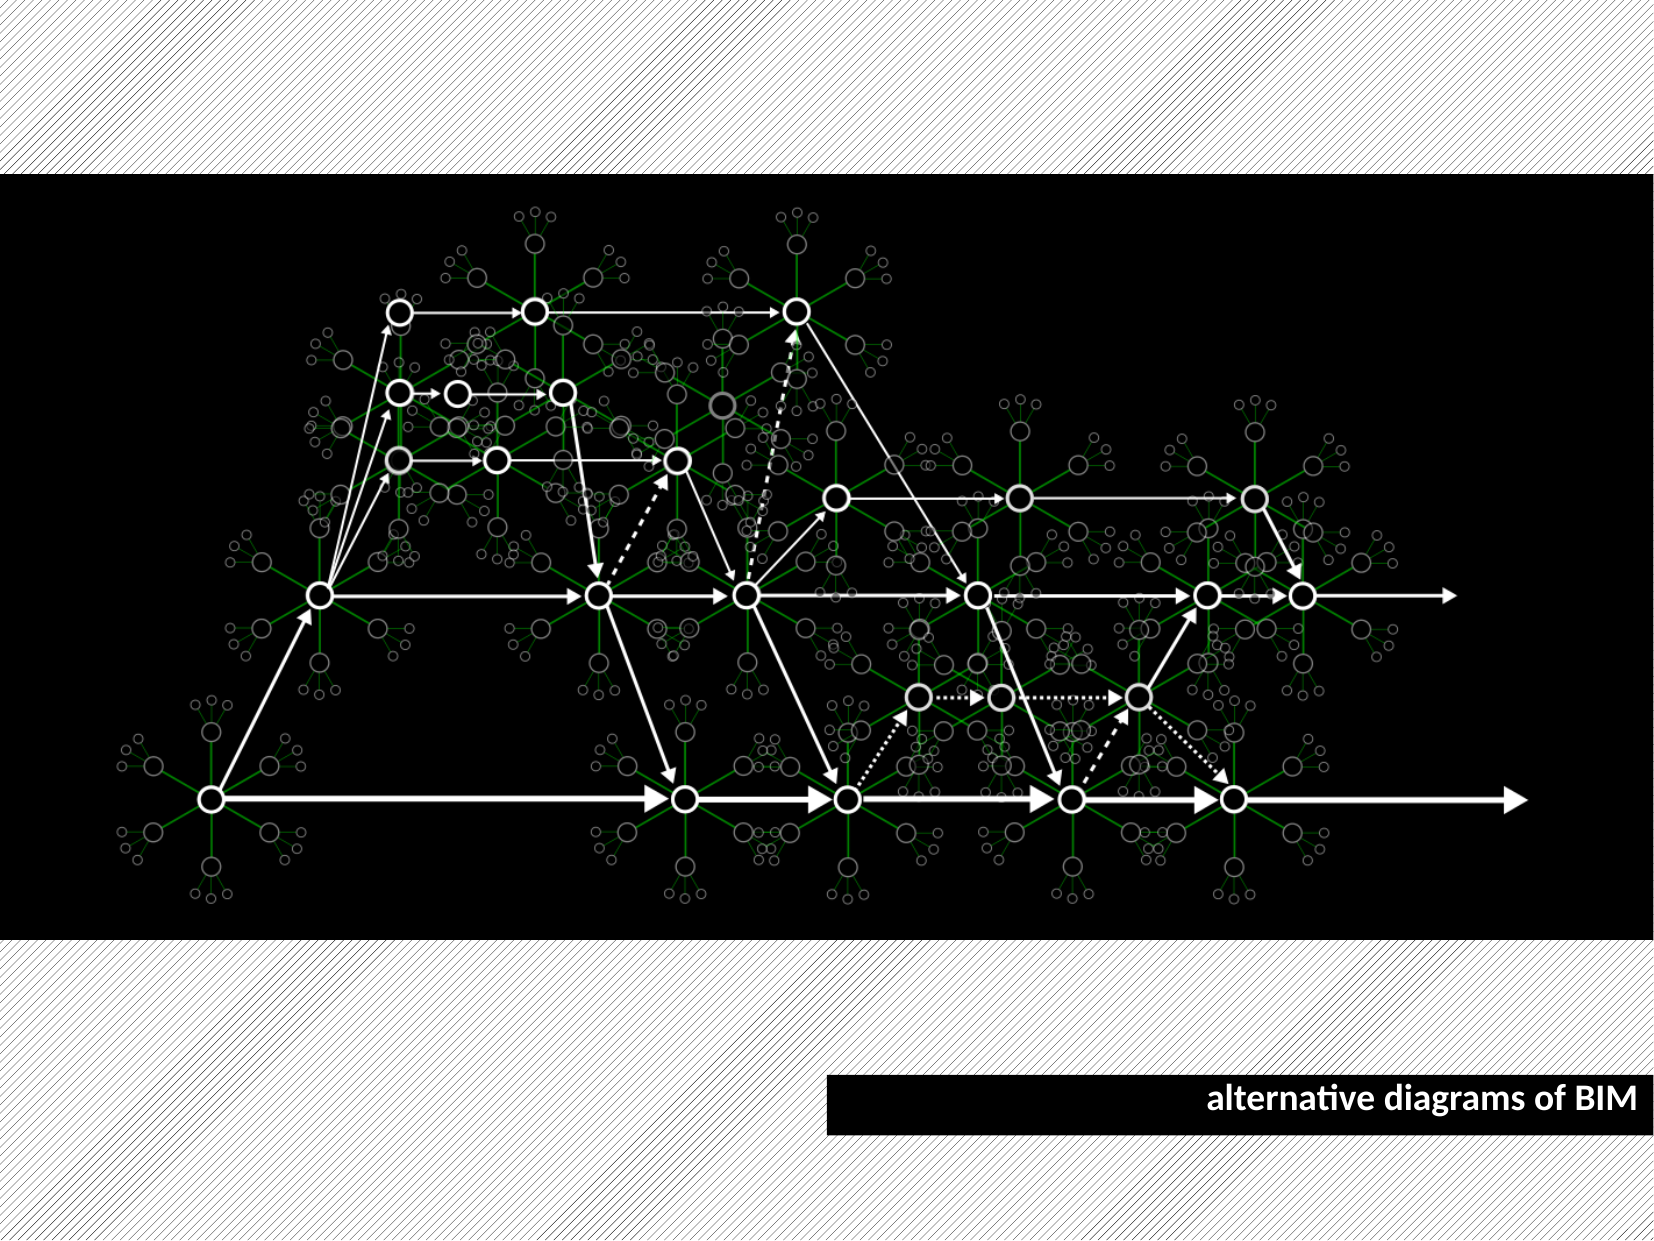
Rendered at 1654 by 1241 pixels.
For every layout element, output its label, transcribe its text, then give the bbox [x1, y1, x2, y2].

text_box alternative diagrams of BIM [826, 1074, 1654, 1136]
picture [0, 174, 1654, 940]
